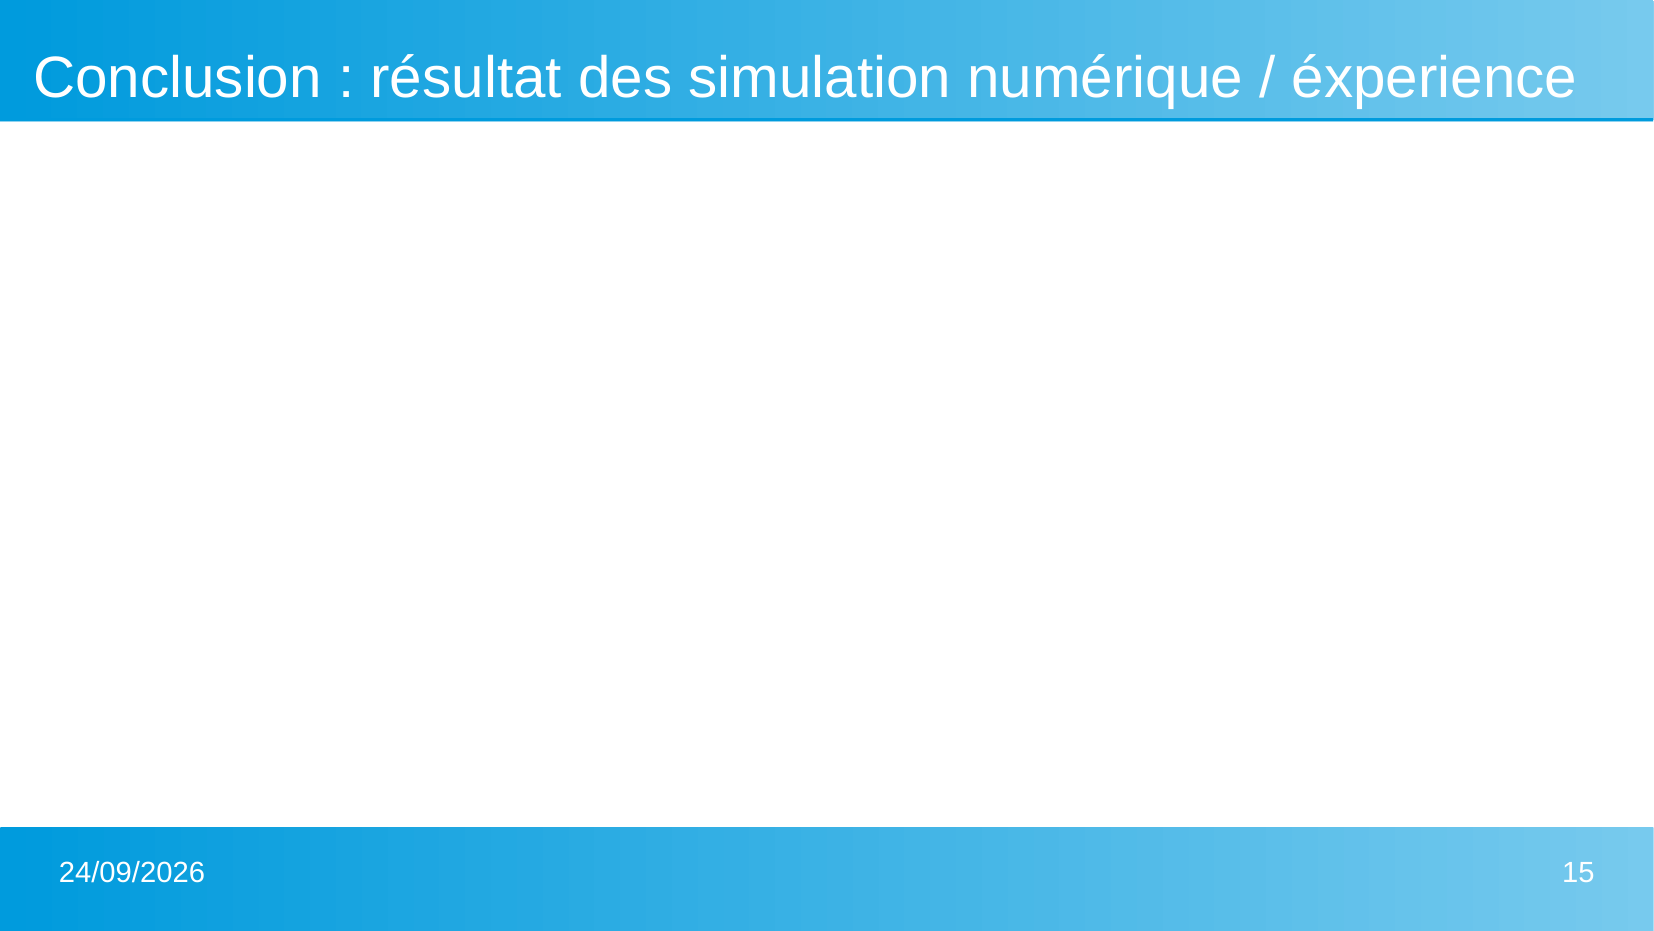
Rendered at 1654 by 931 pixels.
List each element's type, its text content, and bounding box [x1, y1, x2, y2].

title Conclusion : résultat des simulation numérique / éxperience [0, 16, 1654, 138]
